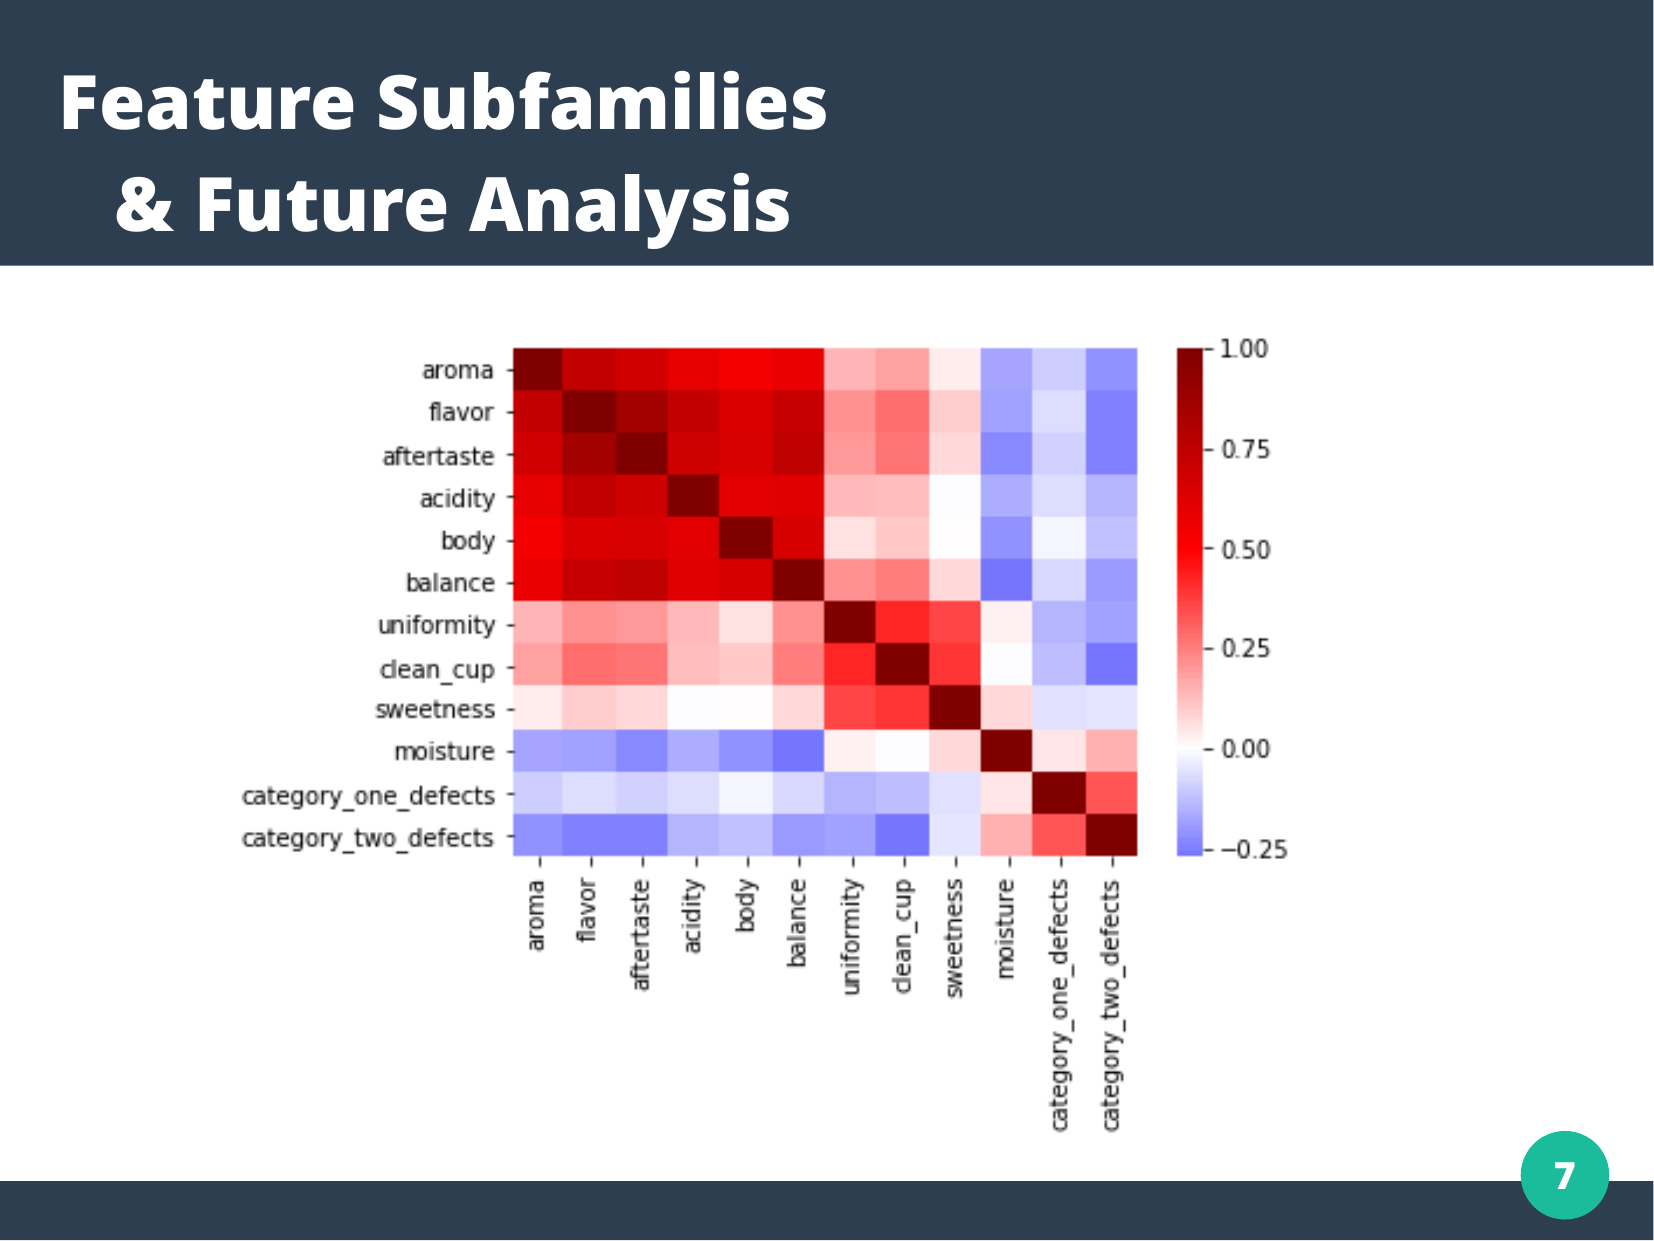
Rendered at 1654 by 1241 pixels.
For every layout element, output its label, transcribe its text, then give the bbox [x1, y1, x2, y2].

picture [210, 309, 1318, 1168]
title Feature Subfamilies & Future Analysis [59, 49, 1595, 207]
